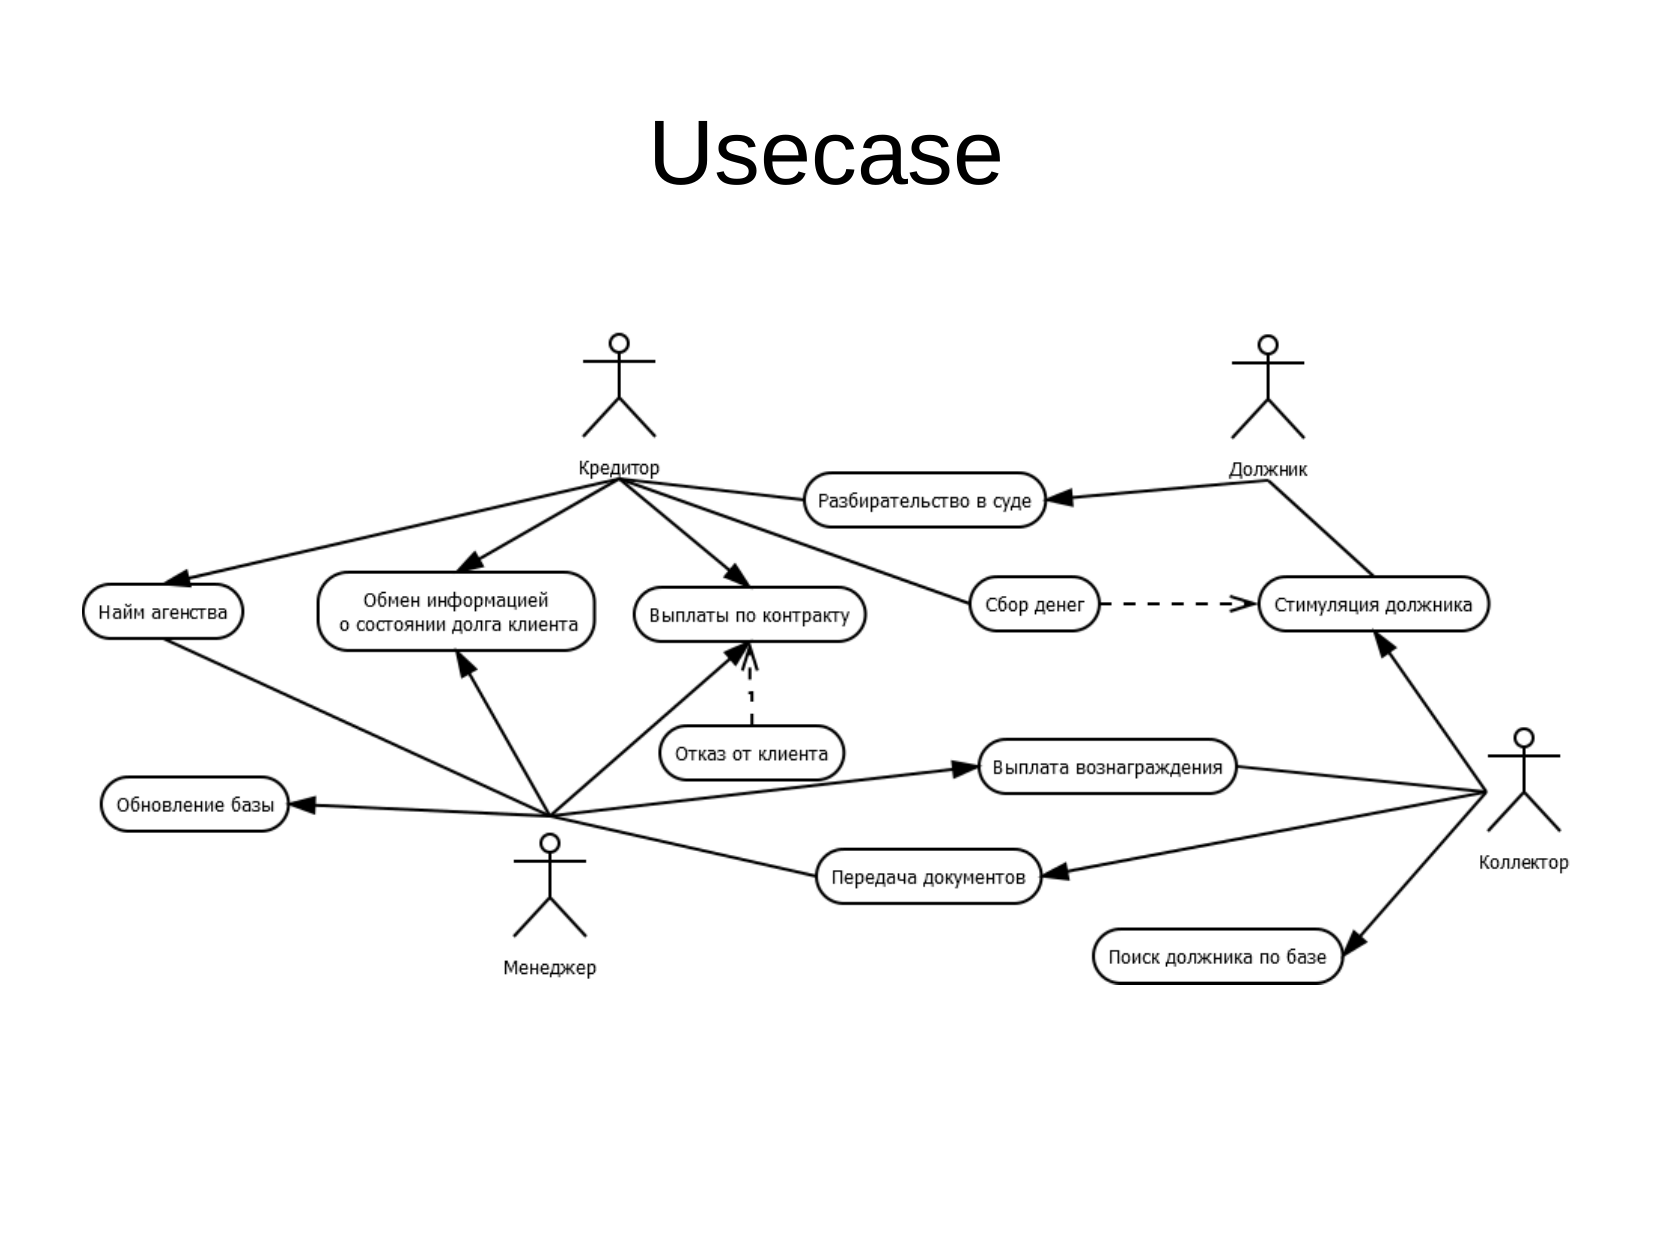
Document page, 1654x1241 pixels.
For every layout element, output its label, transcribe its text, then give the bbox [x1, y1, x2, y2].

picture [82, 315, 1571, 985]
title Usecase [82, 49, 1571, 257]
